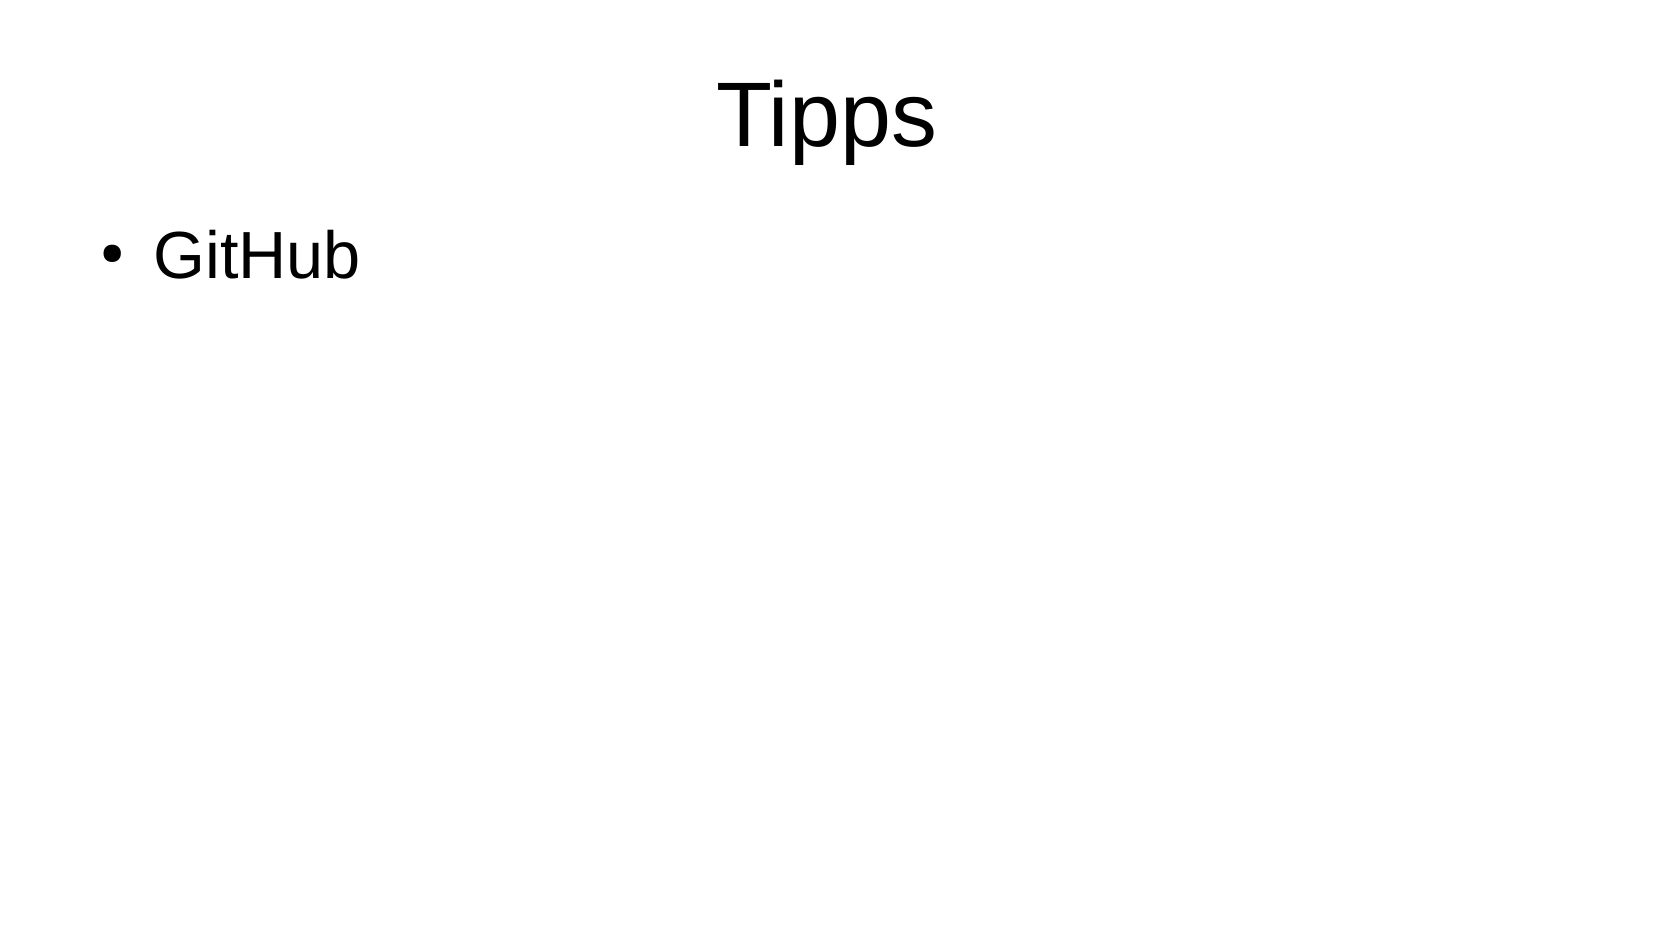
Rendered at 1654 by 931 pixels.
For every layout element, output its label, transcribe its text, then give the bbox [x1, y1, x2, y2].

list GitHub [82, 217, 1571, 758]
title Tipps [82, 37, 1571, 193]
